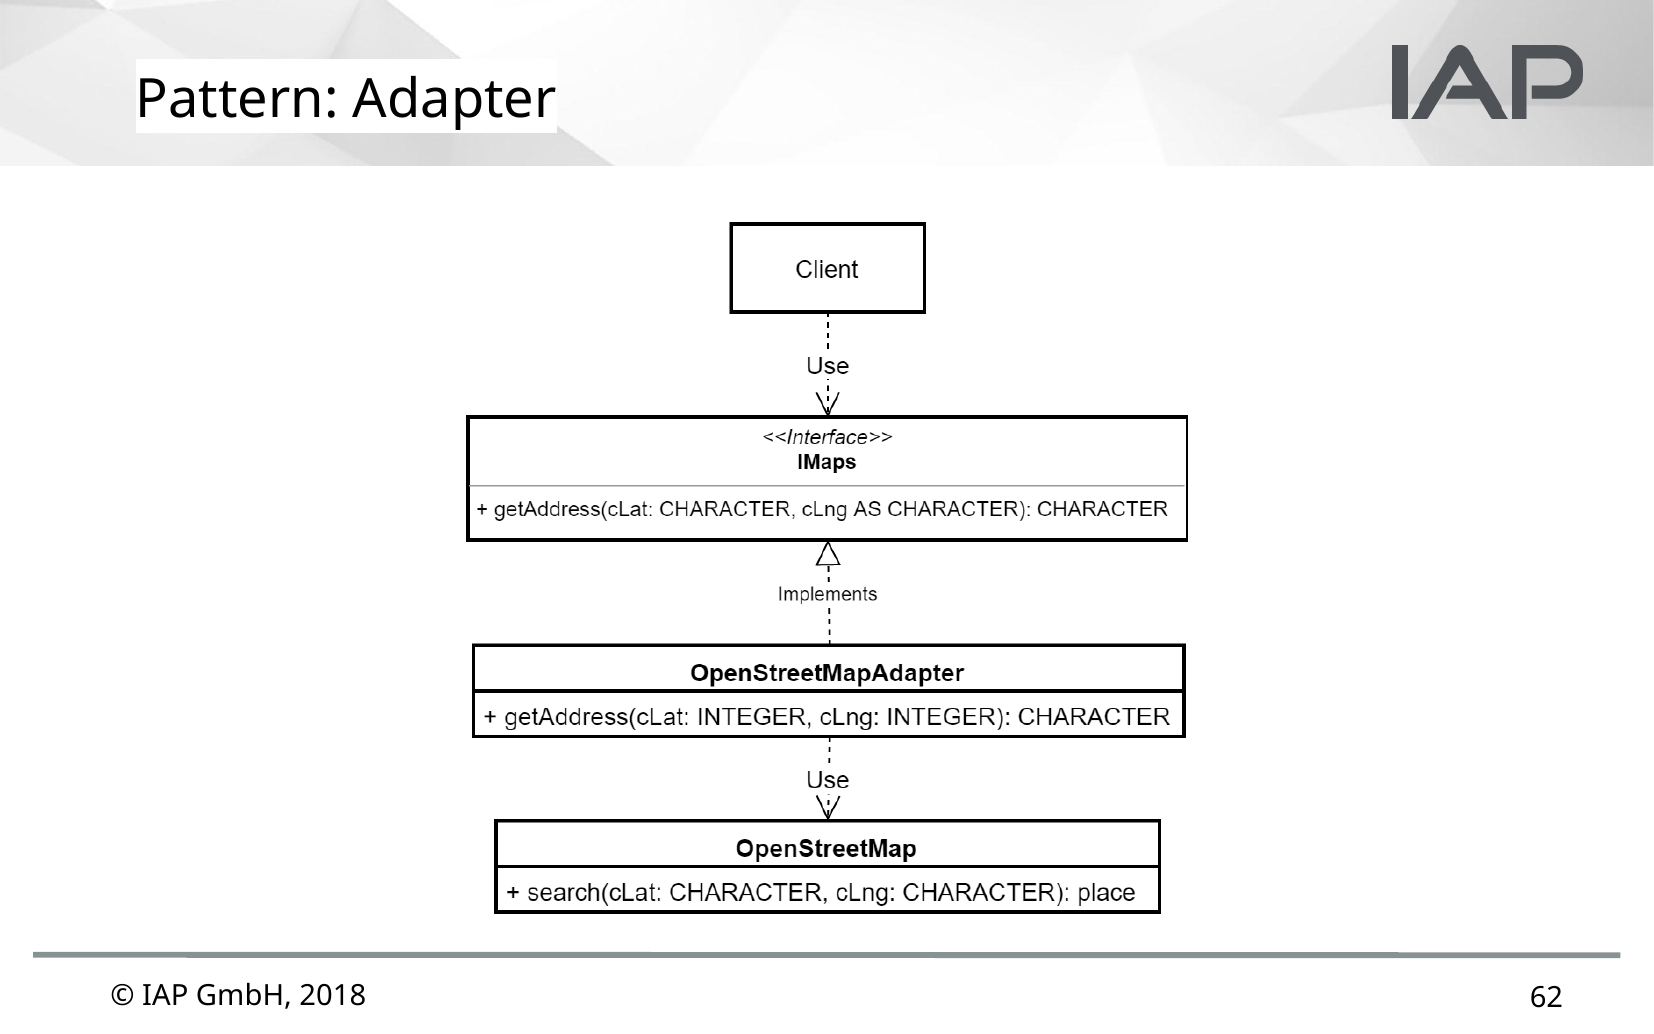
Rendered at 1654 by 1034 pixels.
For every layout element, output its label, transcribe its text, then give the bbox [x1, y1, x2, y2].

picture [0, 0, 1654, 166]
picture [465, 221, 1188, 916]
title Pattern: Adapter [135, 41, 1264, 152]
